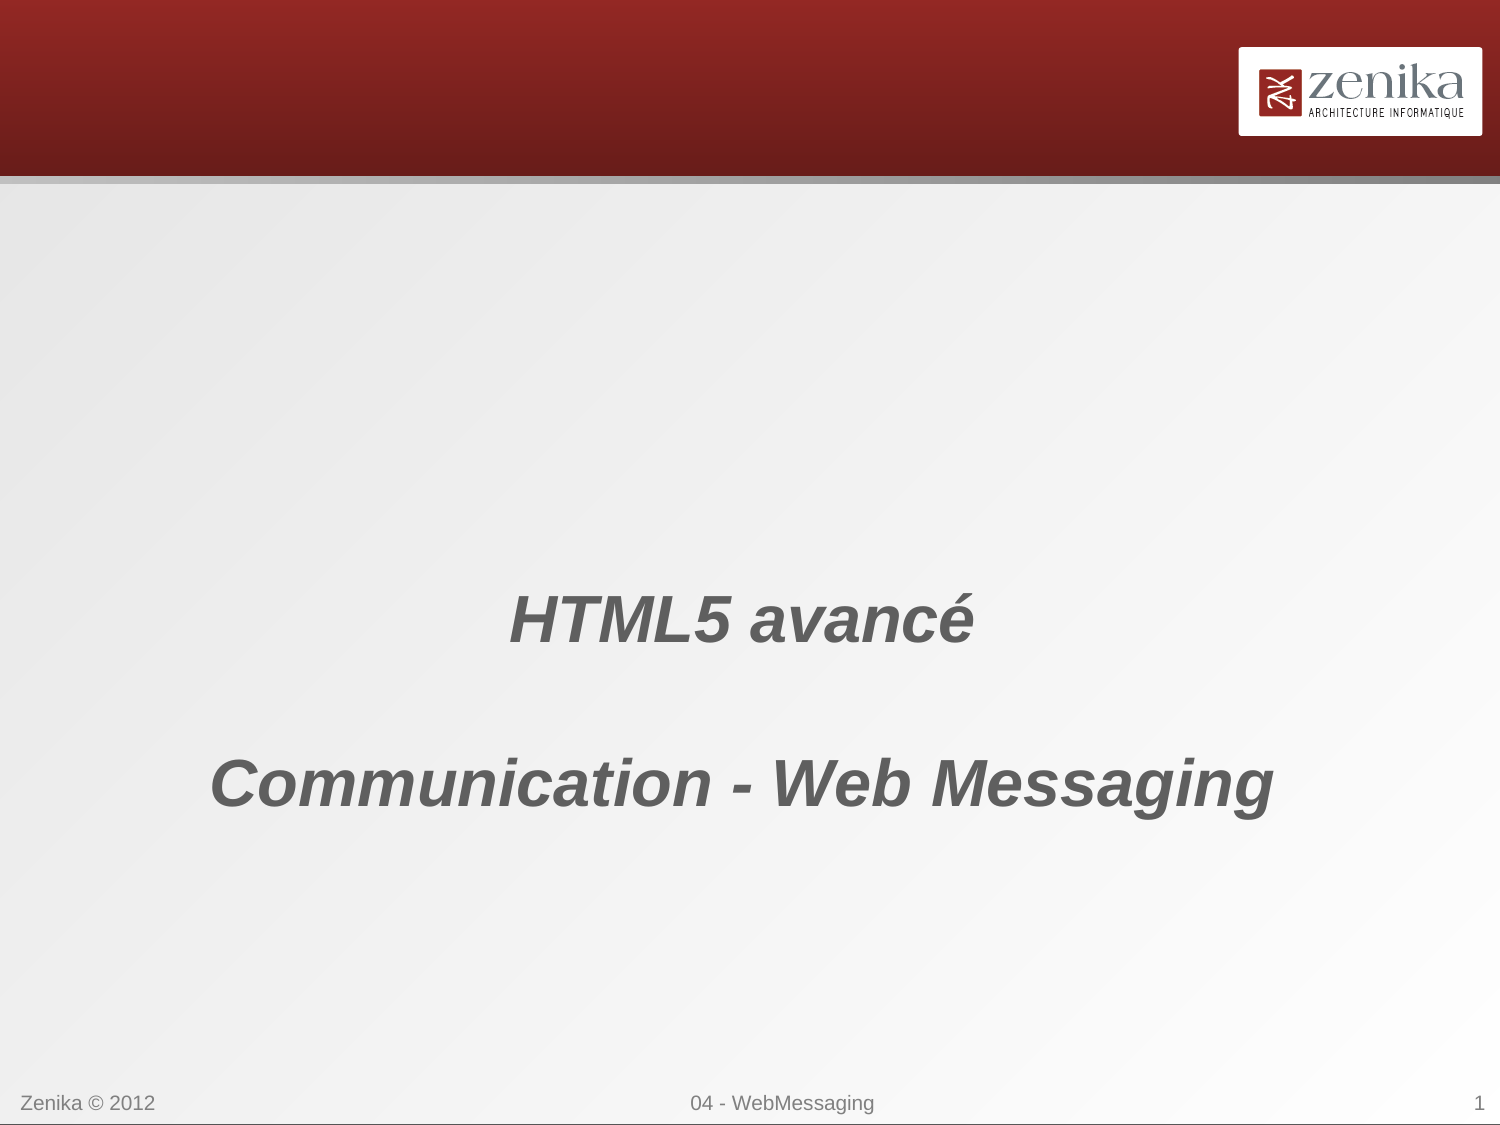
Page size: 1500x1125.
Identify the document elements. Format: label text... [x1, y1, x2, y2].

picture [1257, 58, 1464, 125]
text_box HTML5 avancé Communication - Web Messaging [50, 249, 1435, 1079]
